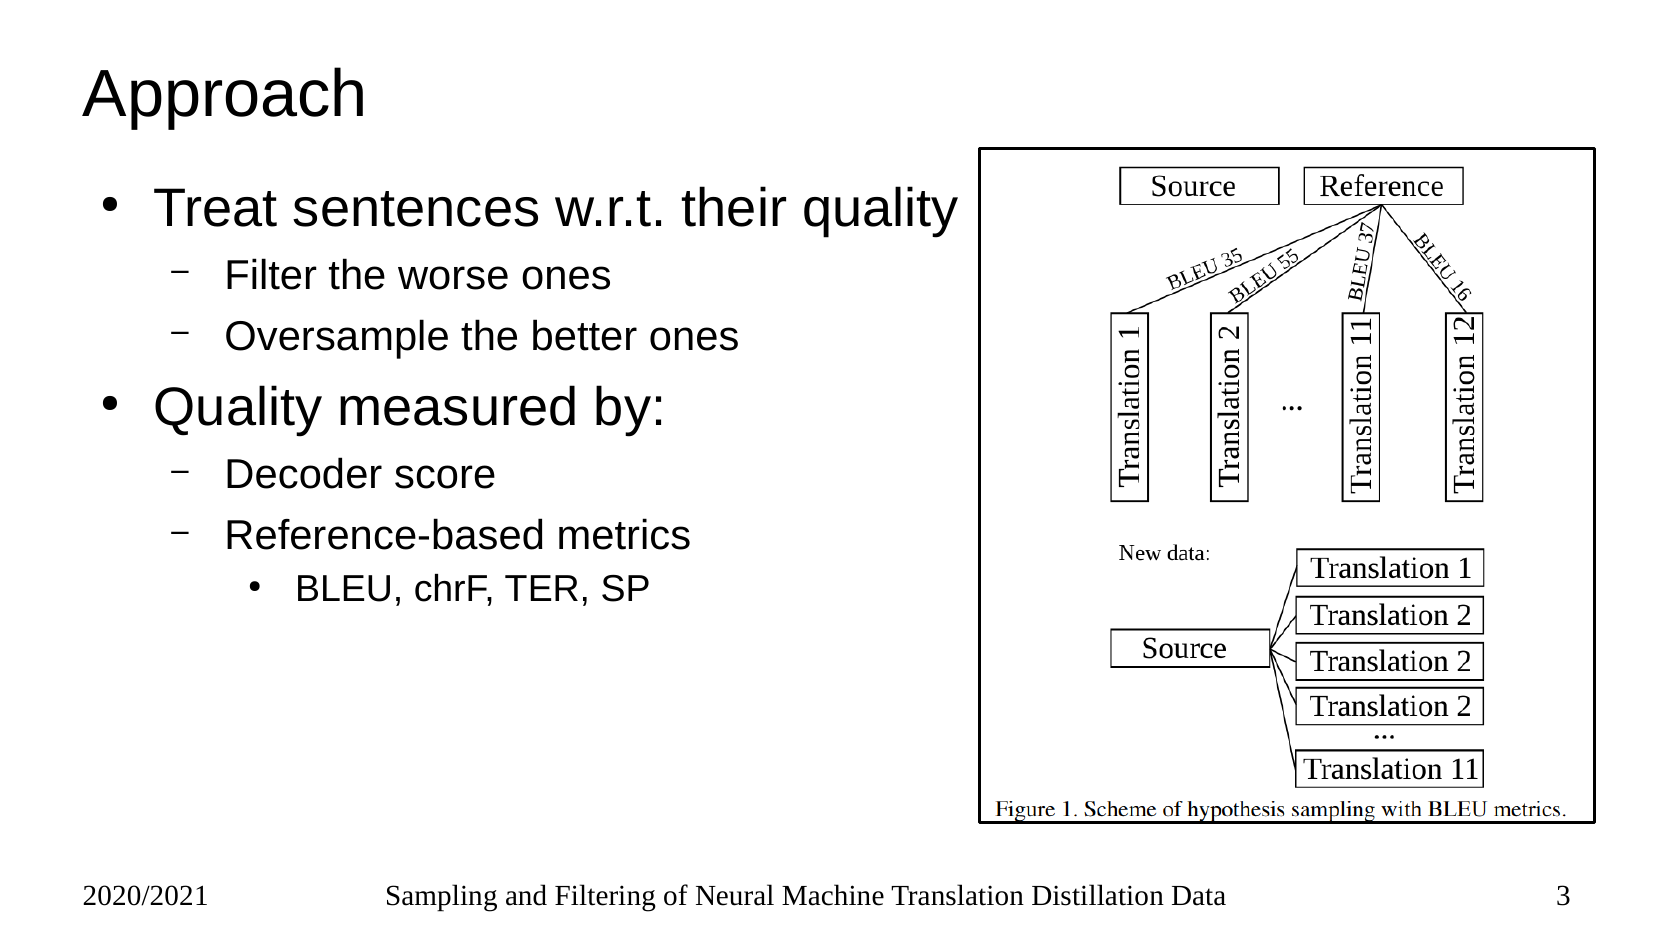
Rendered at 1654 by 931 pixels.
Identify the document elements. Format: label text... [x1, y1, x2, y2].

list Treat sentences w.r.t. their quality Filter the worse ones Oversample the better ones Quality measured by: Decoder score Reference-based metrics BLEU, chrF, TER, SP [82, 187, 978, 758]
picture [980, 150, 1593, 822]
title Approach [82, 37, 1571, 151]
